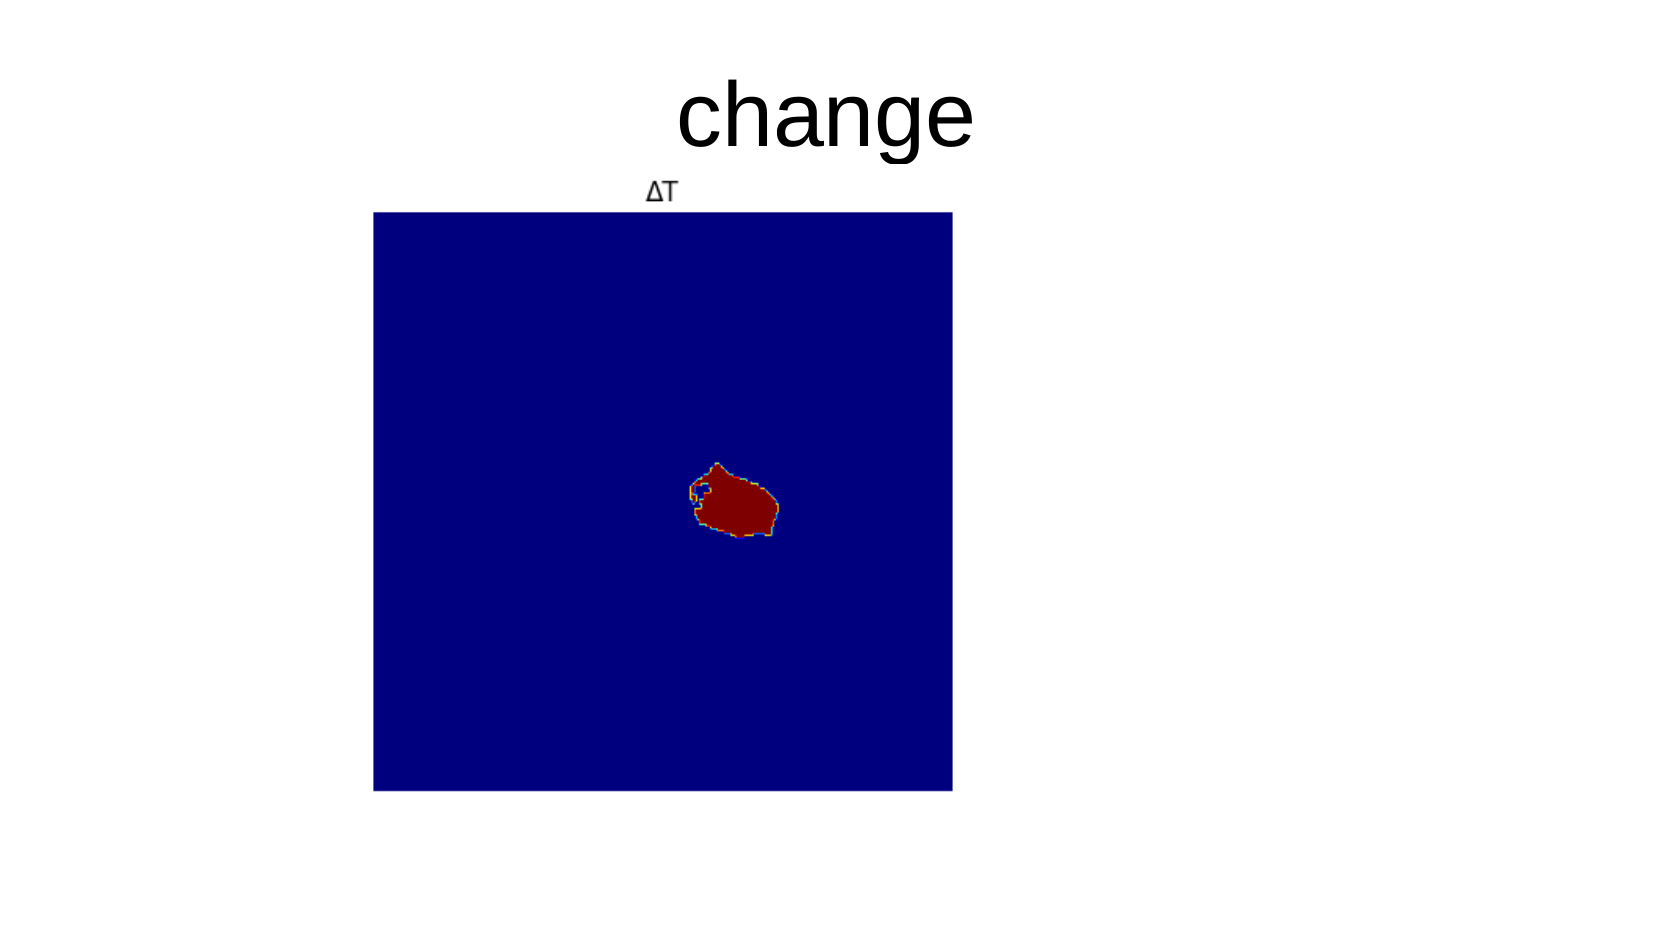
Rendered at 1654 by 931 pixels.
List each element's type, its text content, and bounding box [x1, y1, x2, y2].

picture [358, 164, 967, 807]
title change [82, 37, 1571, 193]
